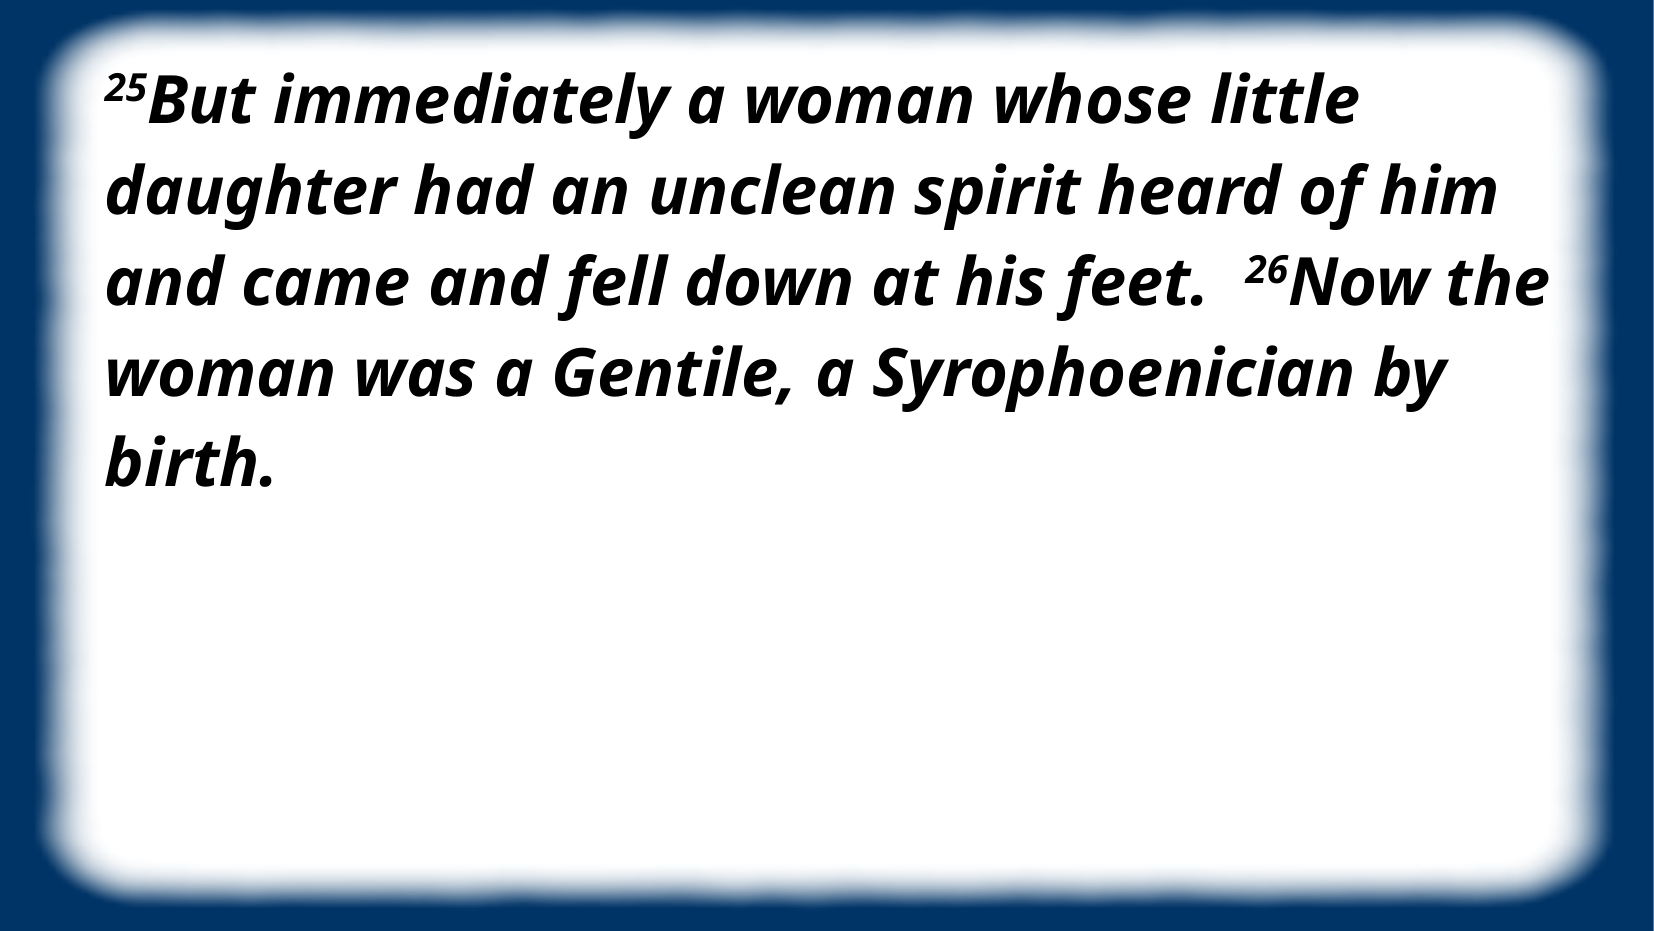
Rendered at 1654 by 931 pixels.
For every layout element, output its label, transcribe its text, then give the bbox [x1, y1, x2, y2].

text_box 25But immediately a woman whose little daughter had an unclean spirit heard of him and came and fell down at his feet. 26Now the woman was a Gentile, a Syrophoenician by birth. [90, 45, 1576, 504]
picture [0, 0, 1654, 931]
